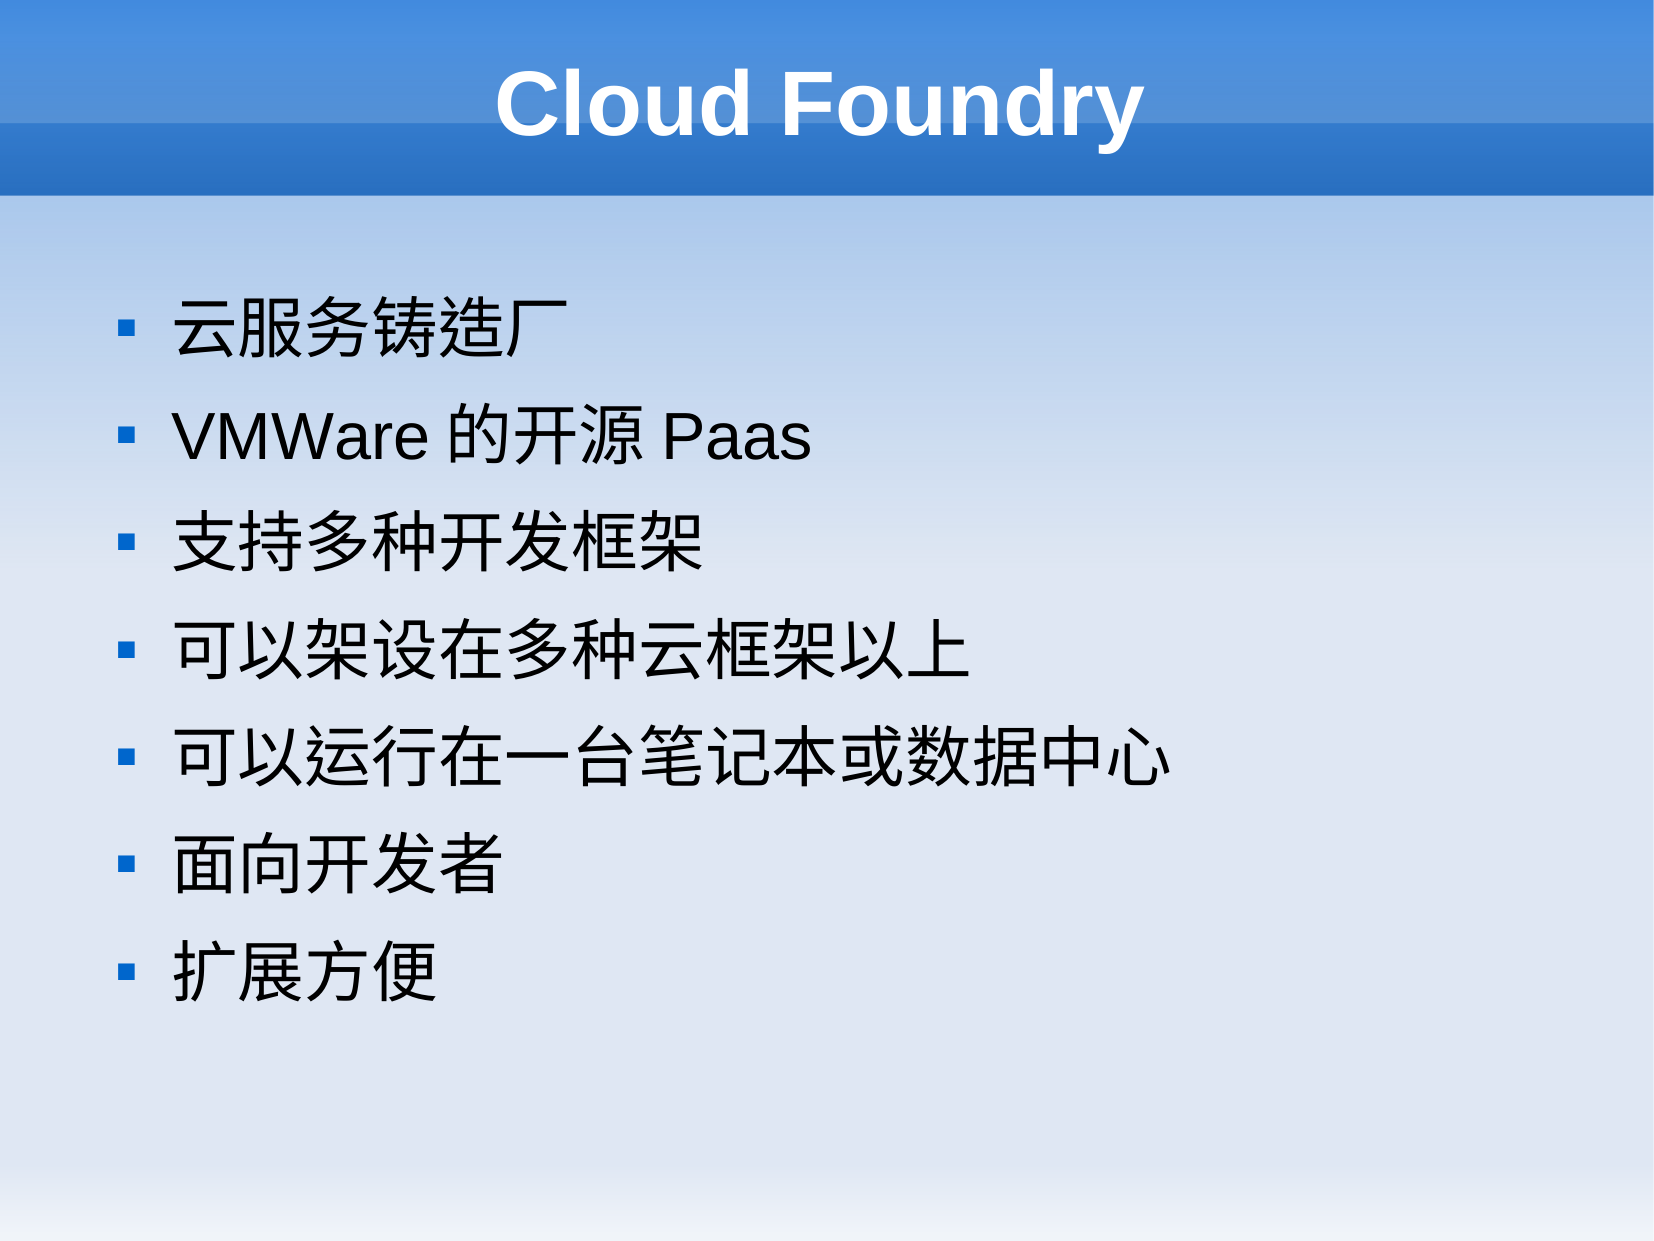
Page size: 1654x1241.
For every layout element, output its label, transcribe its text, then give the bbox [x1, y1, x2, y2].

title Cloud Foundry [76, 0, 1565, 208]
list 云服务铸造厂 VMWare的开源Paas 支持多种开发框架 可以架设在多种云框架以上 可以运行在一台笔记本或数据中心 面向开发者 扩展方便 [82, 290, 1571, 1109]
picture [0, 0, 1654, 1241]
